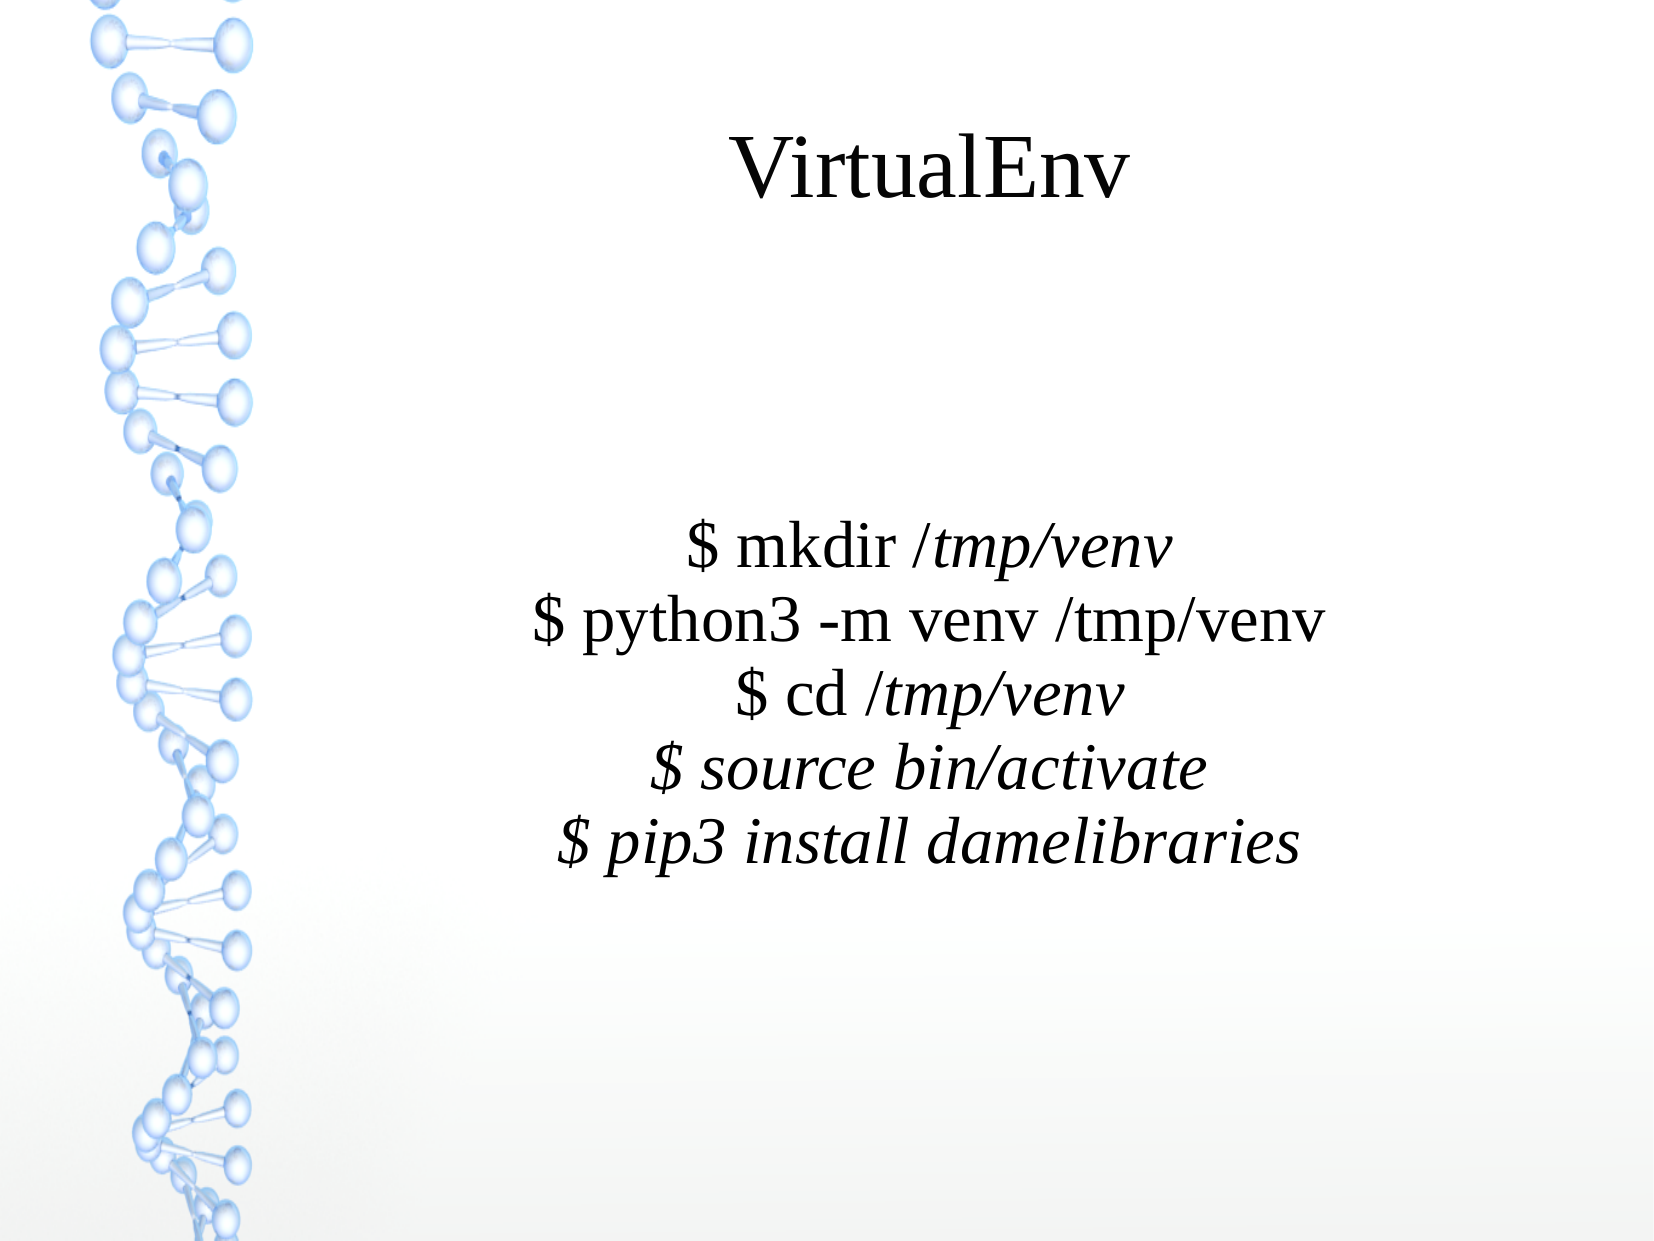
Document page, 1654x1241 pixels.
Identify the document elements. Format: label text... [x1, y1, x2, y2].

title VirtualEnv [265, 0, 1595, 248]
subtitle $ mkdir /tmp/venv $ python3 -m venv /tmp/venv $ cd /tmp/venv $ source bin/activate $ pip3 install damelibraries [265, 248, 1595, 1064]
picture [0, 0, 1654, 1241]
